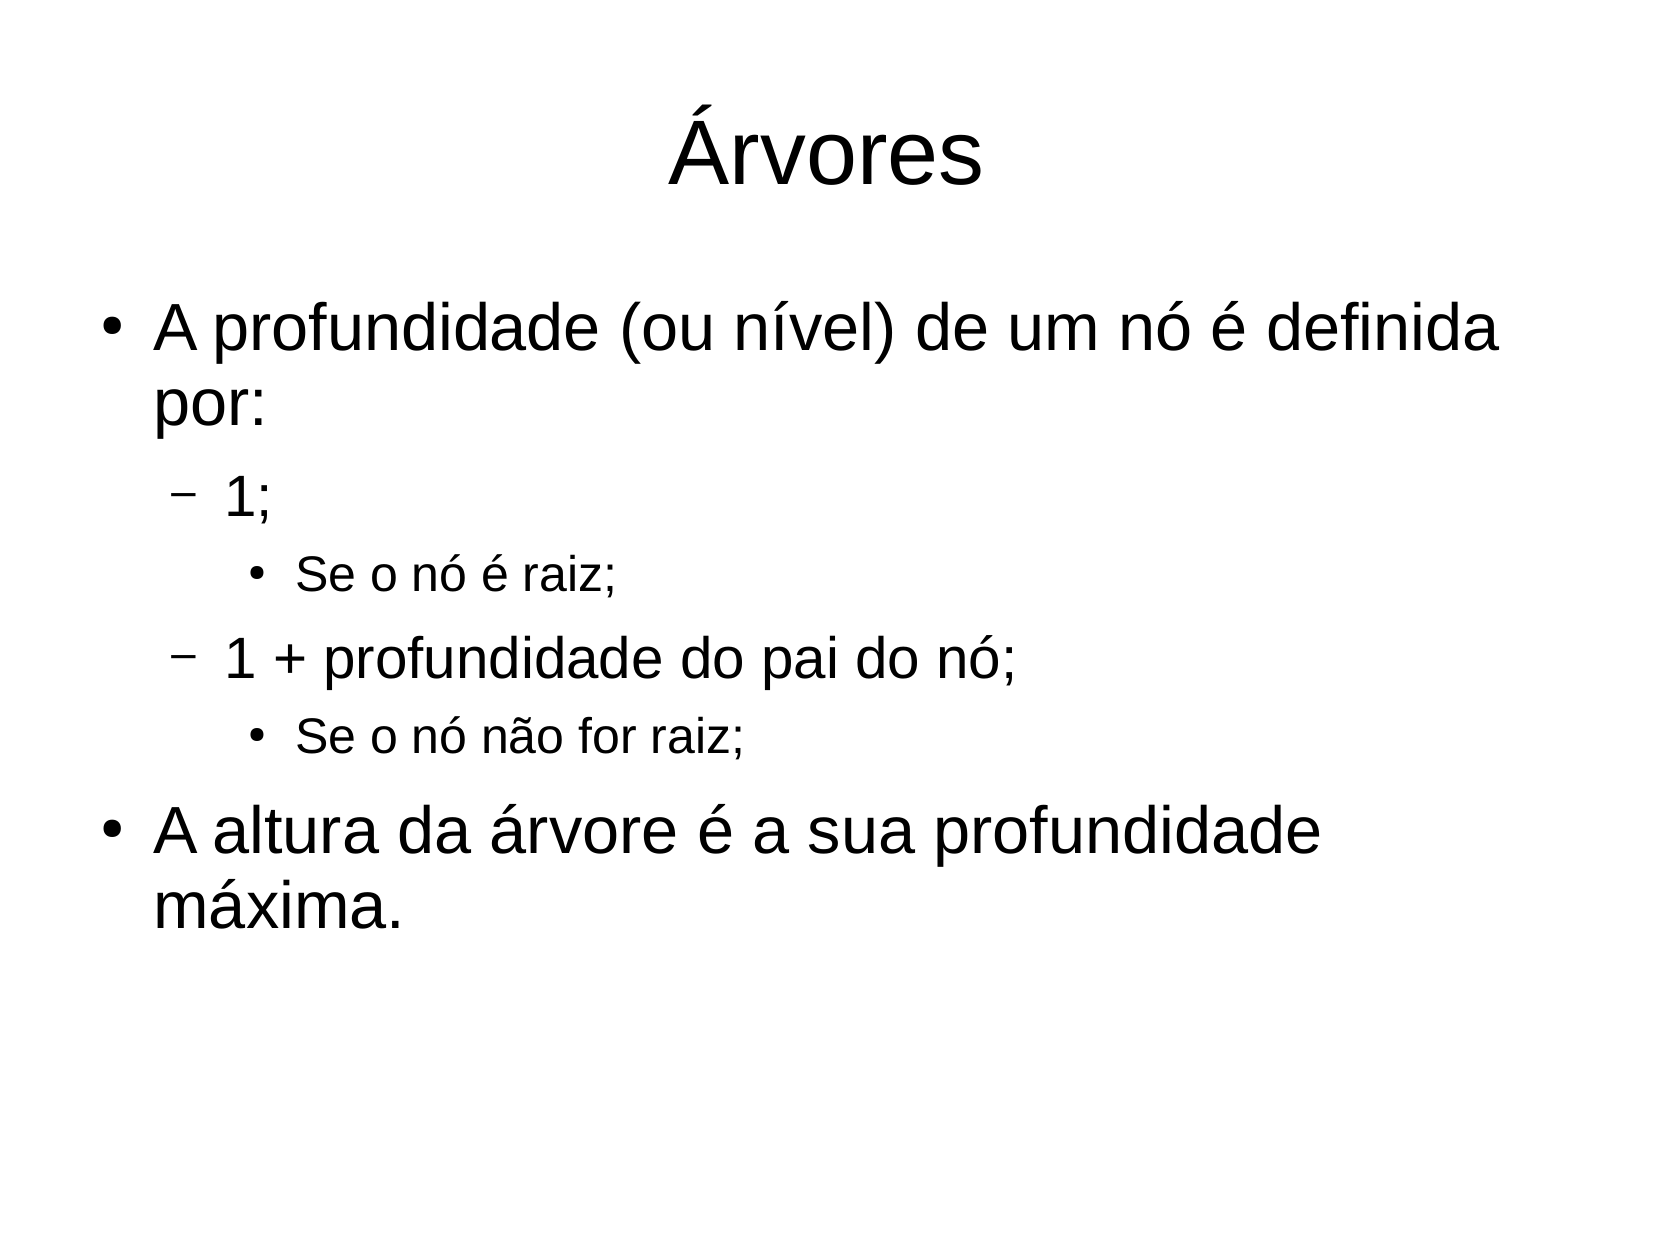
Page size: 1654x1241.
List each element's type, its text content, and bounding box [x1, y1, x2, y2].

title Árvores [82, 49, 1571, 257]
list A profundidade (ou nível) de um nó é definida por: 1; Se o nó é raiz; 1 + profundidade do pai do nó; Se o nó não for raiz; A altura da árvore é a sua profundidade máxima. [82, 290, 1571, 1010]
